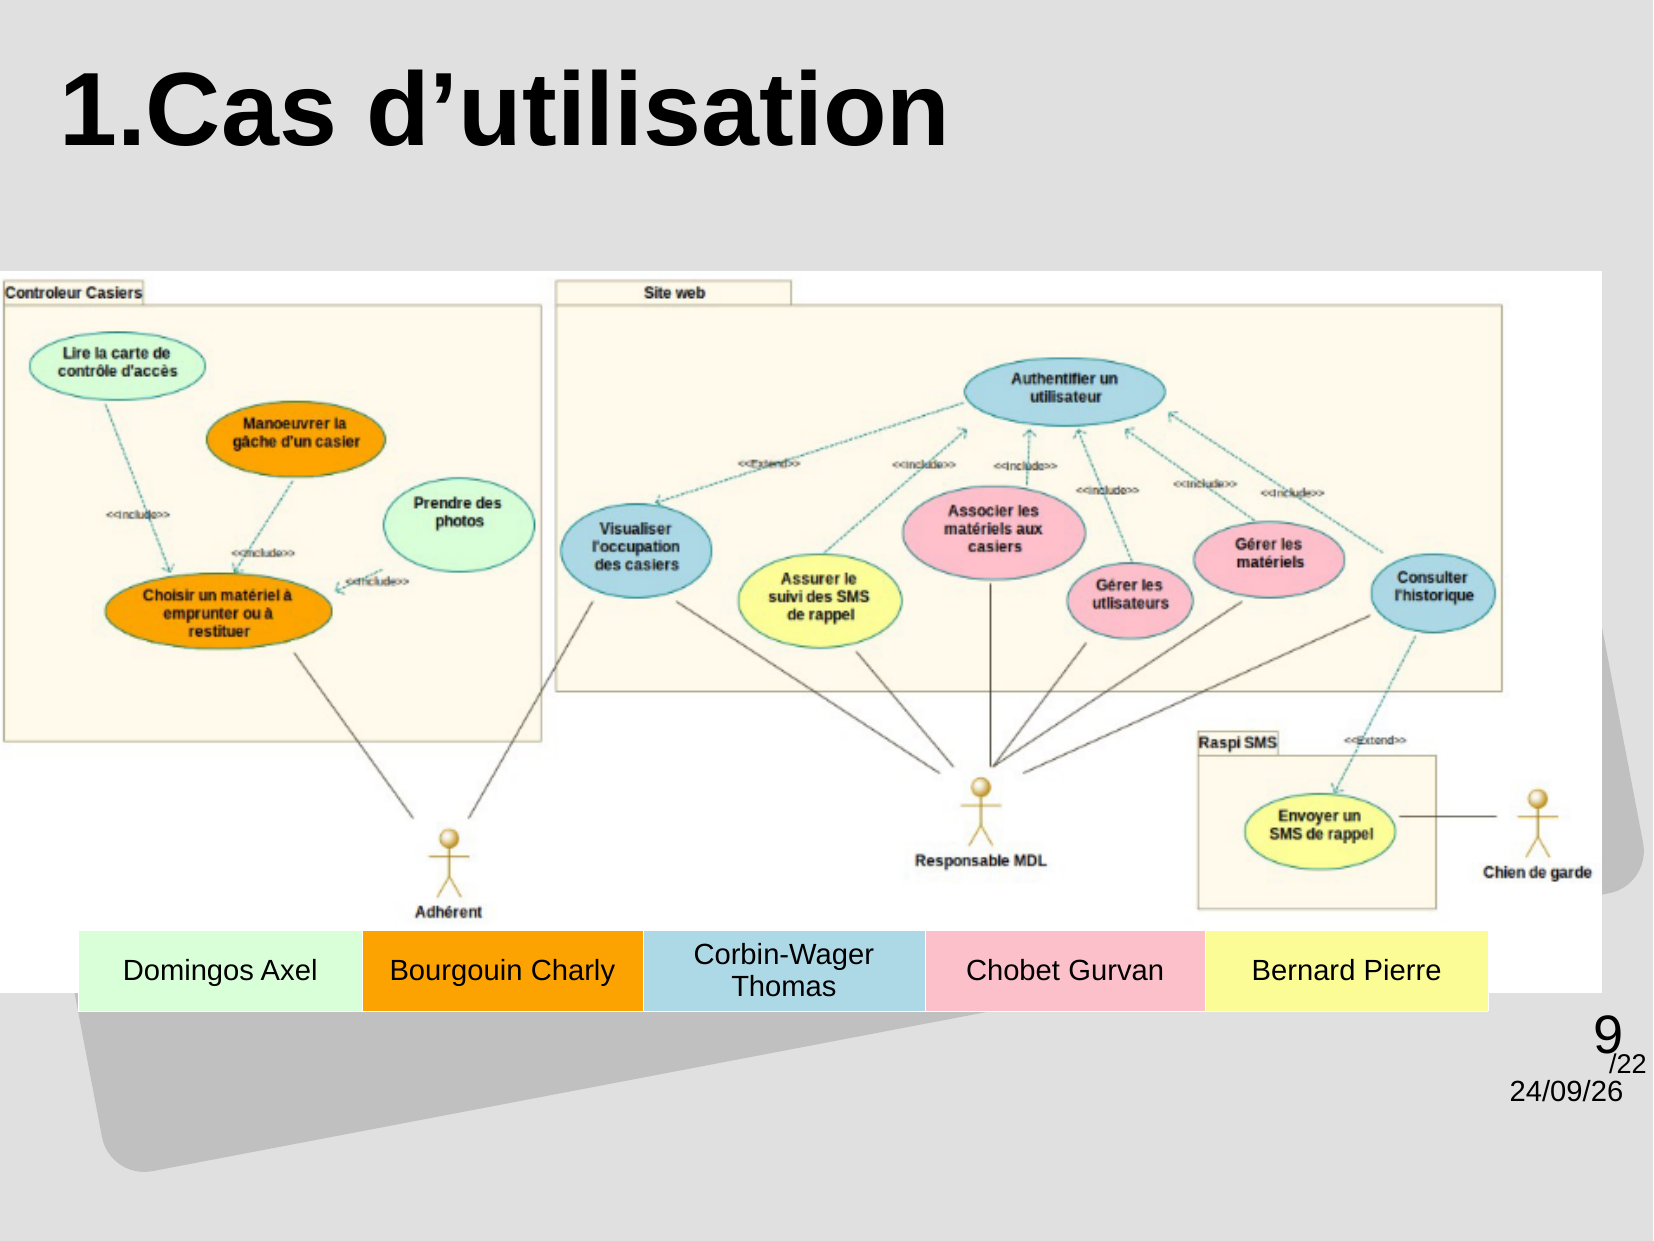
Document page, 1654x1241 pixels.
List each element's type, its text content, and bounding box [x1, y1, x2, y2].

title 1.Cas d’utilisation [59, 4, 1547, 213]
table_header Corbin-Wager Thomas [644, 931, 925, 1011]
table_header Chobet Gurvan [926, 931, 1205, 1011]
table_header Domingos Axel [79, 931, 362, 1011]
picture [0, 271, 1602, 993]
table_header Bernard Pierre [1206, 931, 1488, 1011]
text_box /22 [1594, 1041, 1653, 1087]
table_header Bourgouin Charly [363, 931, 643, 1011]
